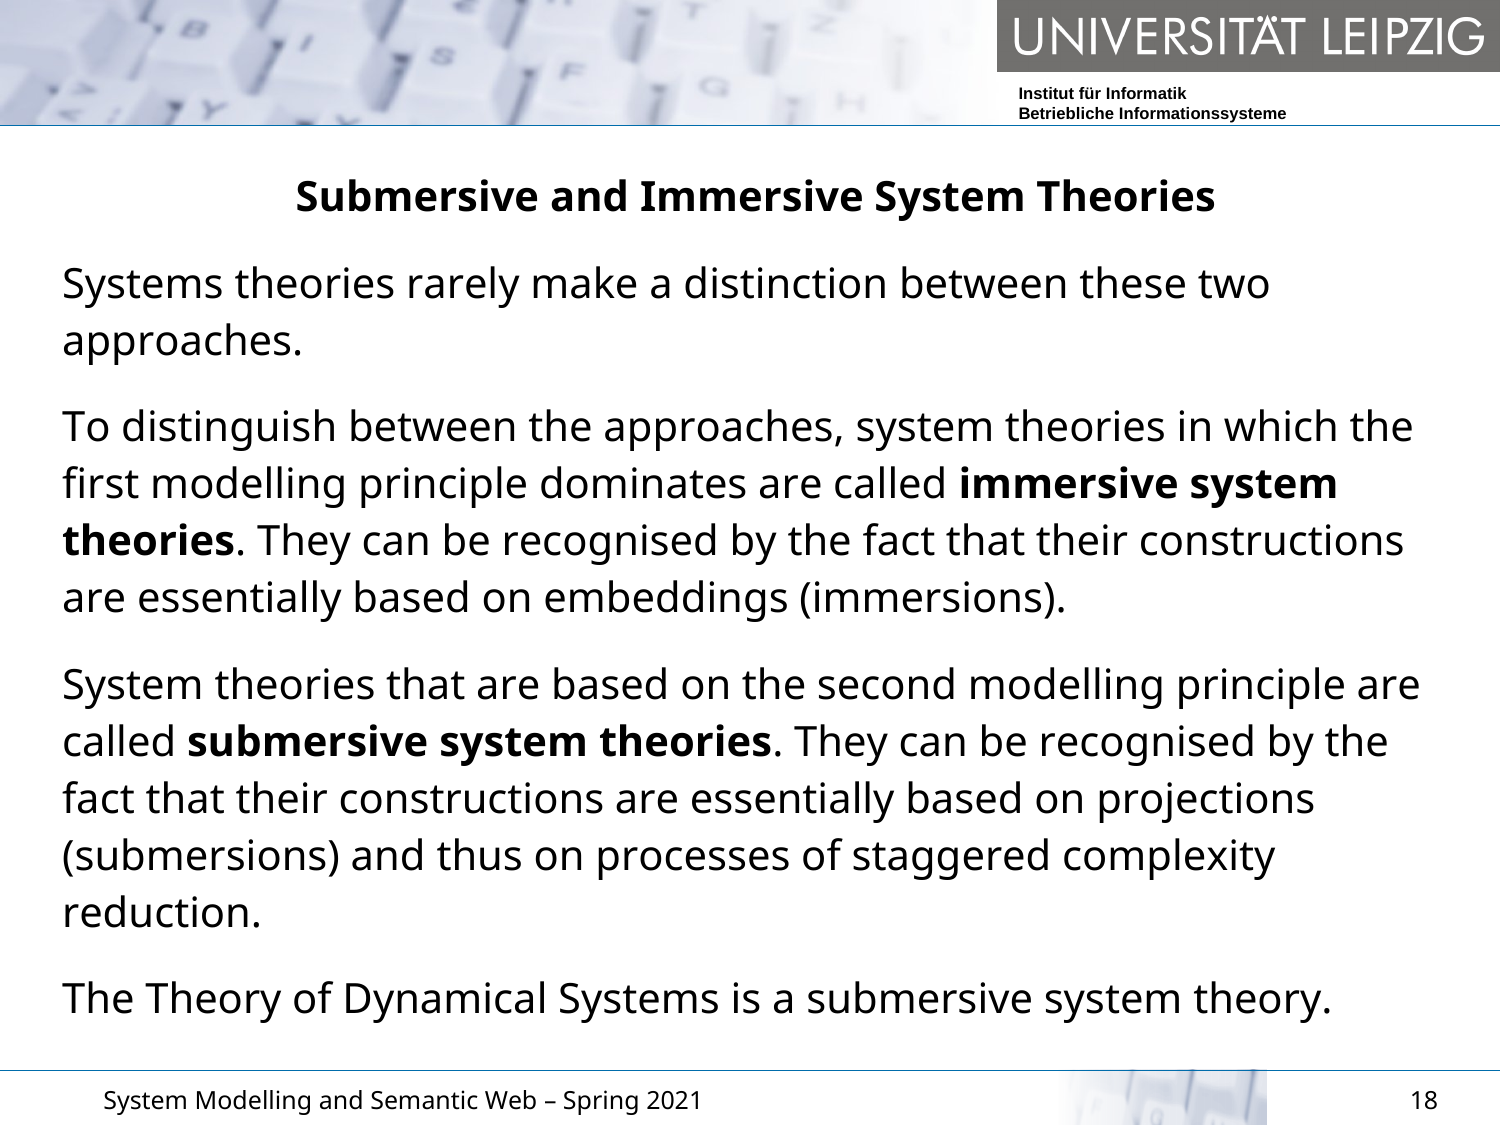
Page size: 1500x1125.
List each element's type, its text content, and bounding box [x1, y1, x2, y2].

list Submersive and Immersive System Theories Systems theories rarely make a distinction between these two approaches. To distinguish between the approaches, system theories in which the first modelling principle dominates are called immersive system theories. They can be recognised by the fact that their constructions are essentially based on embeddings (immersions). System theories that are based on the second modelling principle are called submersive system theories. They can be recognised by the fact that their constructions are essentially based on projections (submersions) and thus on processes of staggered complexity reduction. The Theory of Dynamical Systems is a submersive system theory. [47, 159, 1465, 1054]
picture [1057, 1071, 1267, 1125]
picture [0, 0, 1500, 125]
